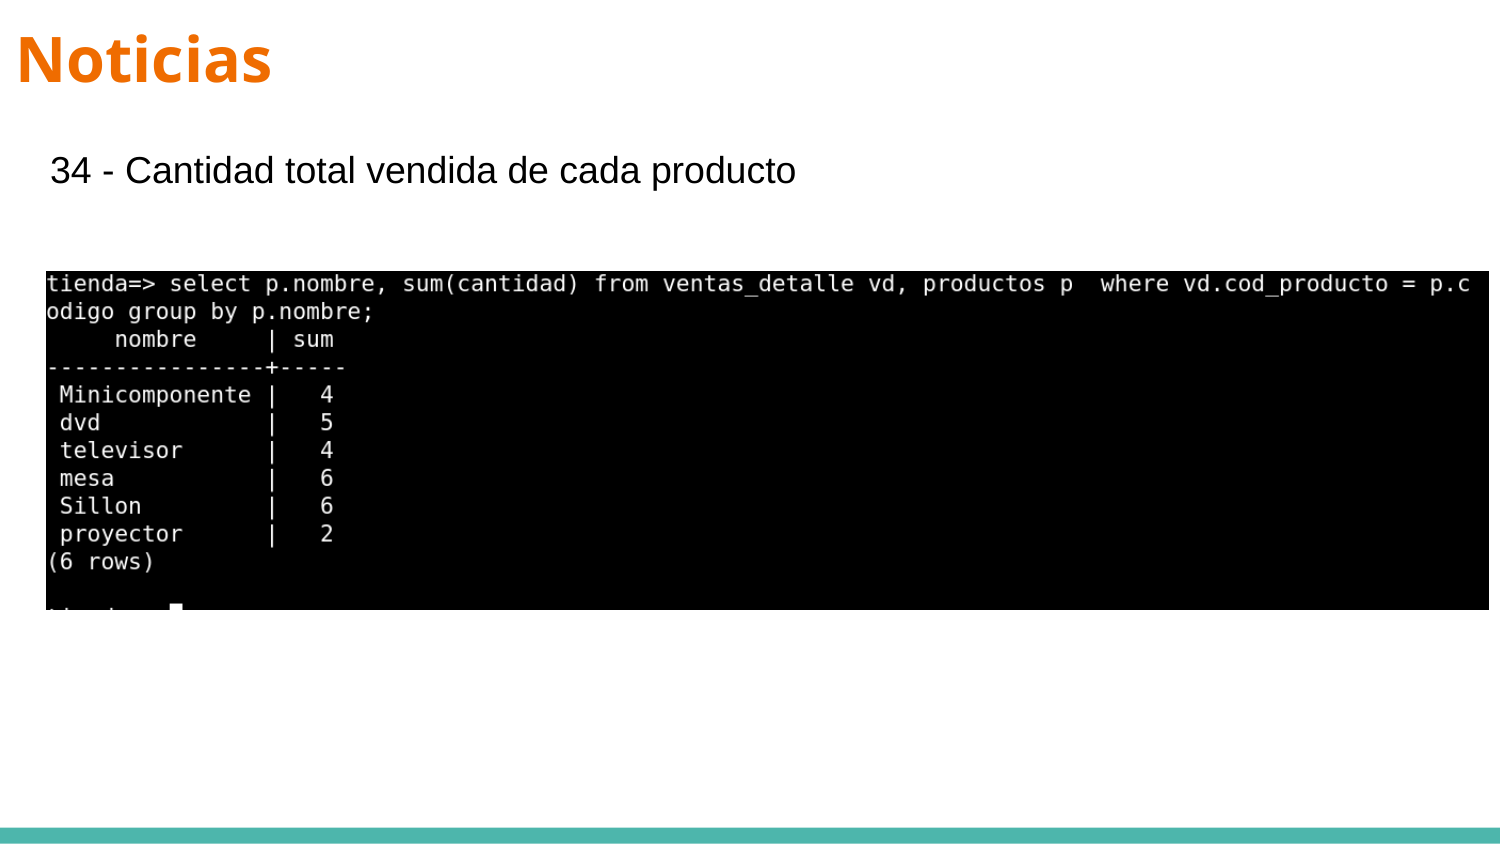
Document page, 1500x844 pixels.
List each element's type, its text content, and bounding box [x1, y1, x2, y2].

title Noticias [0, 0, 1398, 116]
text_box 34 - Cantidad total vendida de cada producto [35, 141, 1394, 241]
picture [46, 271, 1489, 610]
